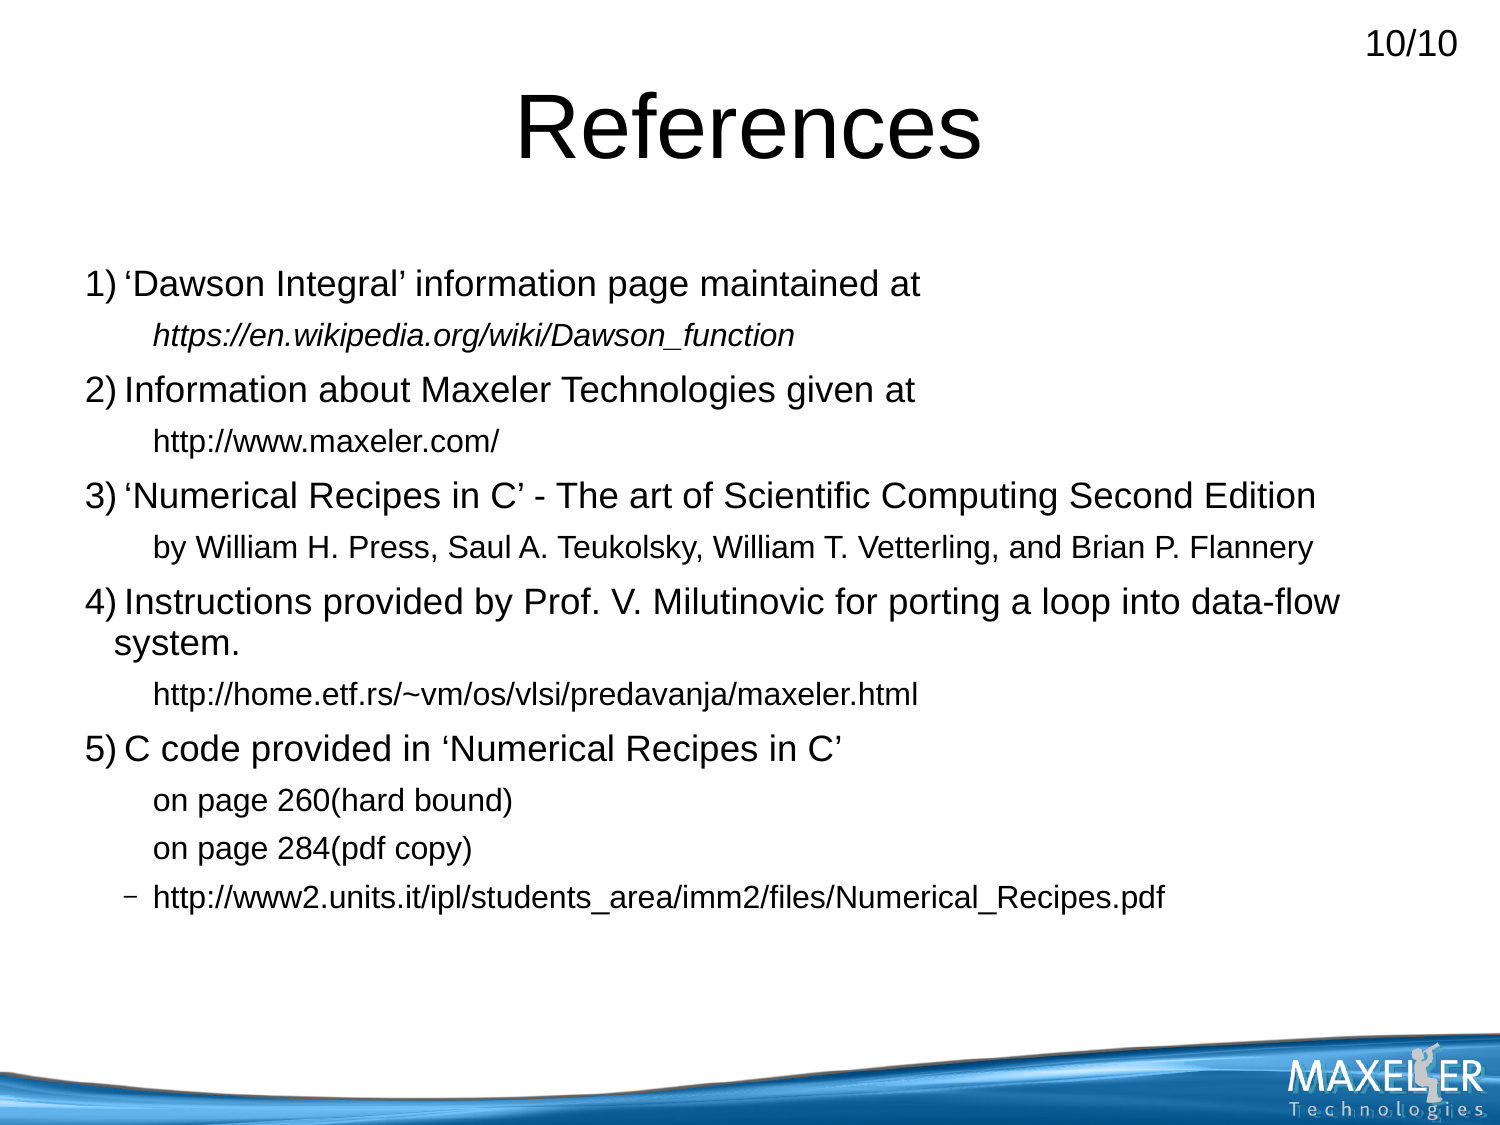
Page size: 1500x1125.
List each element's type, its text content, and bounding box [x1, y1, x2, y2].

list ‘Dawson Integral’ information page maintained at https://en.wikipedia.org/wiki/Dawson_function Information about Maxeler Technologies given at http://www.maxeler.com/ ‘Numerical Recipes in C’ - The art of Scientific Computing Second Edition by William H. Press, Saul A. Teukolsky, William T. Vetterling, and Brian P. Flannery Instructions provided by Prof. V. Milutinovic for porting a loop into data-flow system. http://home.etf.rs/~vm/os/vlsi/predavanja/maxeler.html C code provided in ‘Numerical Recipes in C’ on page 260(hard bound) on page 284(pdf copy) http://www2.units.it/ipl/students_area/imm2/files/Numerical_Recipes.pdf [75, 263, 1425, 916]
text_box 10/10 [1350, 15, 1486, 76]
title References [75, 45, 1424, 208]
picture [0, 1023, 1500, 1125]
